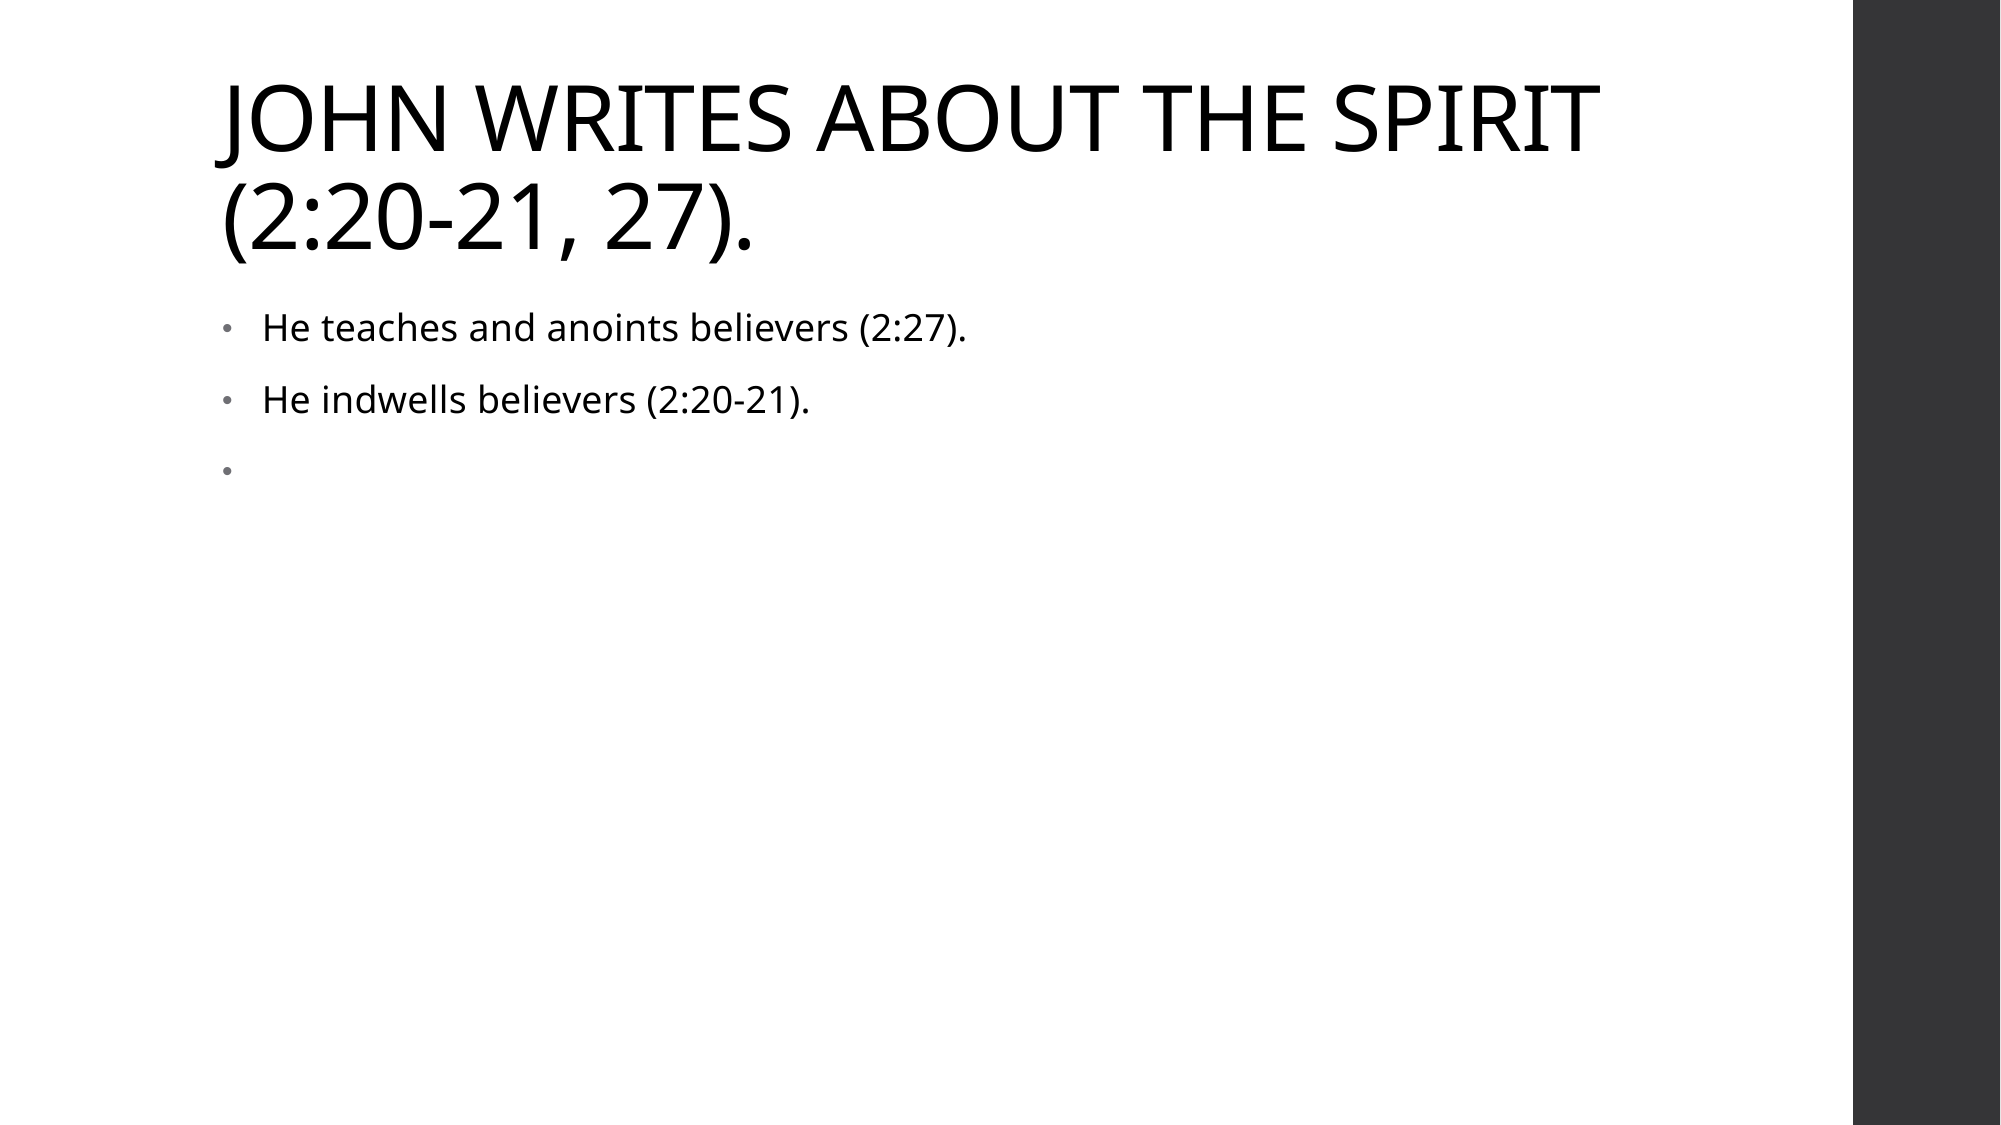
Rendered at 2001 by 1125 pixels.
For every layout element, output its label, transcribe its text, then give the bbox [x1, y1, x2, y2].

title JOHN WRITES ABOUT THE SPIRIT (2:20-21, 27). [206, 60, 1797, 278]
list He teaches and anoints believers (2:27). He indwells believers (2:20-21). [206, 299, 1617, 1014]
